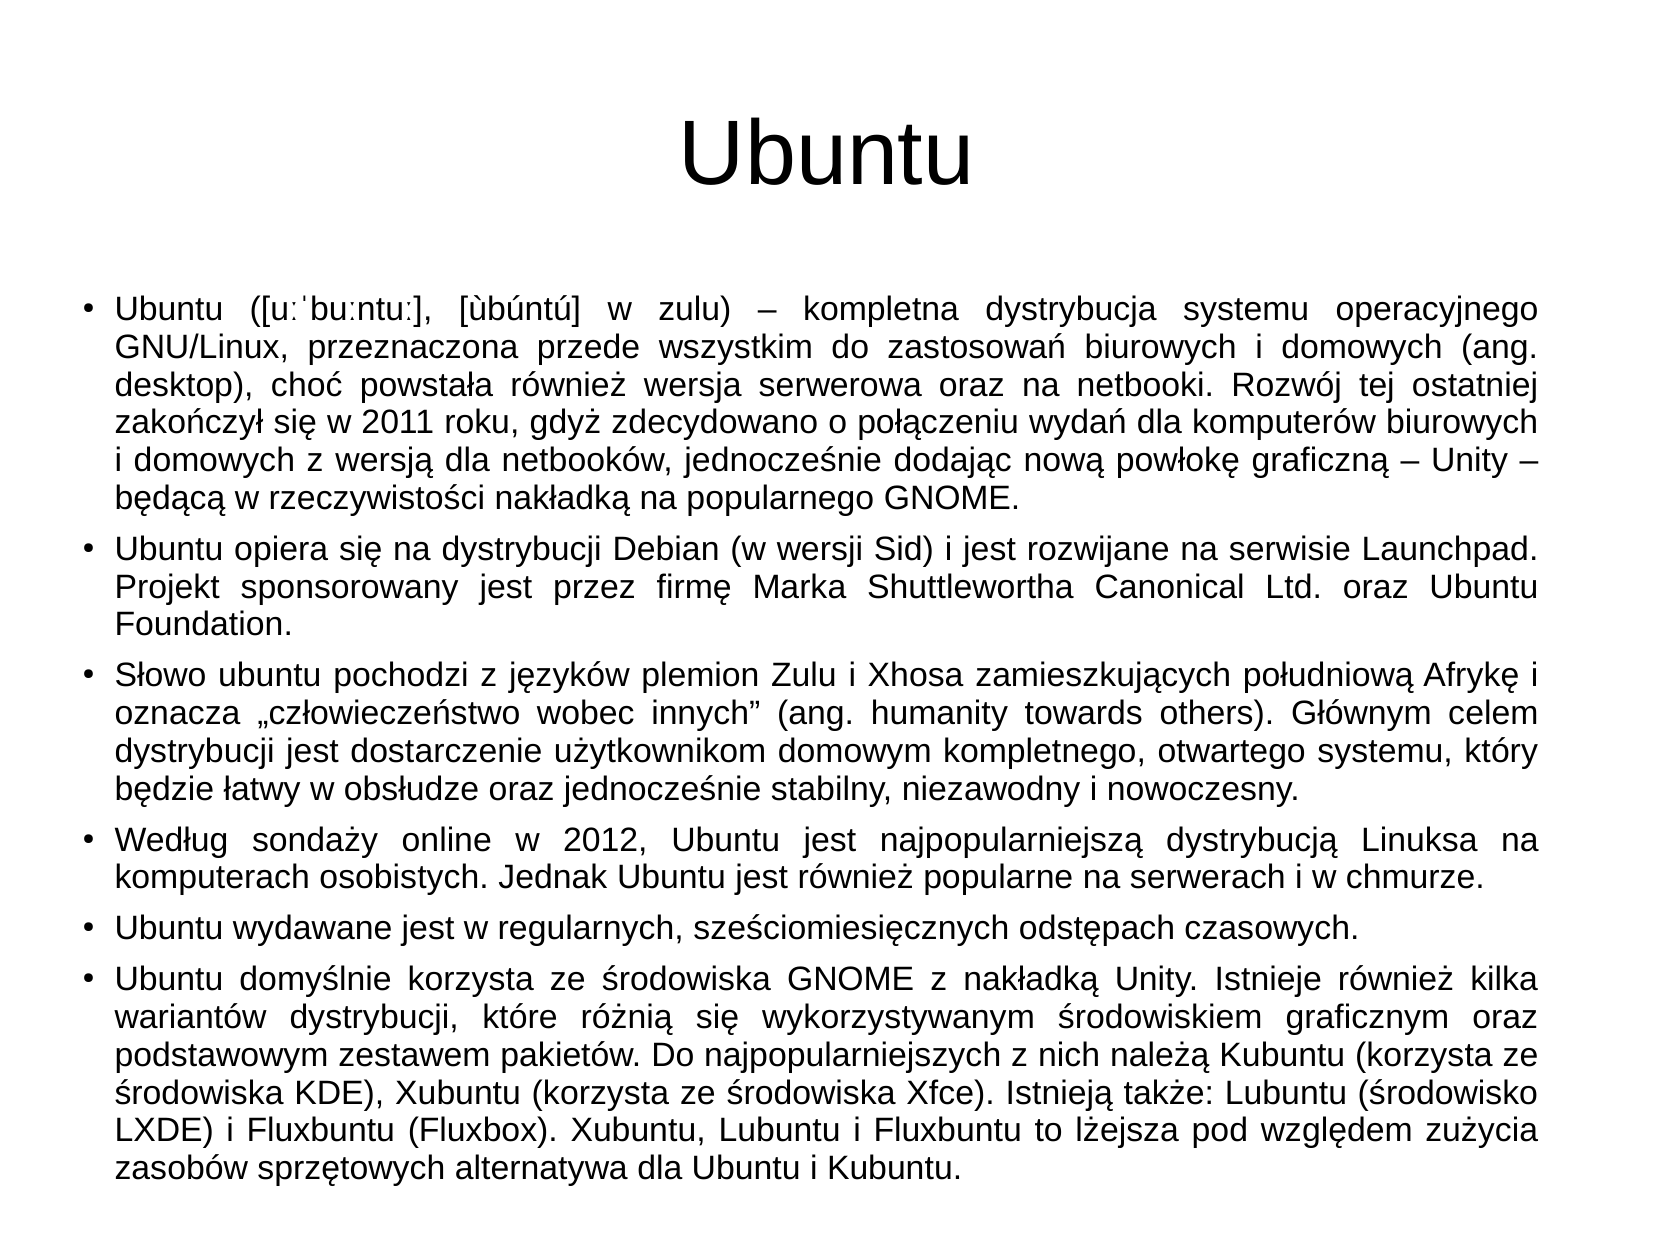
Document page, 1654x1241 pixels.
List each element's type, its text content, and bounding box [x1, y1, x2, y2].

list Ubuntu ([uːˈbuːntuː], [ùbúntú] w zulu) – kompletna dystrybucja systemu operacyjnego GNU/Linux, przeznaczona przede wszystkim do zastosowań biurowych i domowych (ang. desktop), choć powstała również wersja serwerowa oraz na netbooki. Rozwój tej ostatniej zakończył się w 2011 roku, gdyż zdecydowano o połączeniu wydań dla komputerów biurowych i domowych z wersją dla netbooków, jednocześnie dodając nową powłokę graficzną – Unity – będącą w rzeczywistości nakładką na popularnego GNOME. Ubuntu opiera się na dystrybucji Debian (w wersji Sid) i jest rozwijane na serwisie Launchpad. Projekt sponsorowany jest przez firmę Marka Shuttlewortha Canonical Ltd. oraz Ubuntu Foundation. Słowo ubuntu pochodzi z języków plemion Zulu i Xhosa zamieszkujących południową Afrykę i oznacza „człowieczeństwo wobec innych” (ang. humanity towards others). Głównym celem dystrybucji jest dostarczenie użytkownikom domowym kompletnego, otwartego systemu, który będzie łatwy w obsłudze oraz jednocześnie stabilny, niezawodny i nowoczesny. Według sondaży online w 2012, Ubuntu jest najpopularniejszą dystrybucją Linuksa na komputerach osobistych. Jednak Ubuntu jest również popularne na serwerach i w chmurze. Ubuntu wydawane jest w regularnych, sześciomiesięcznych odstępach czasowych. Ubuntu domyślnie korzysta ze środowiska GNOME z nakładką Unity. Istnieje również kilka wariantów dystrybucji, które różnią się wykorzystywanym środowiskiem graficznym oraz podstawowym zestawem pakietów. Do najpopularniejszych z nich należą Kubuntu (korzysta ze środowiska KDE), Xubuntu (korzysta ze środowiska Xfce). Istnieją także: Lubuntu (środowisko LXDE) i Fluxbuntu (Fluxbox). Xubuntu, Lubuntu i Fluxbuntu to lżejsza pod względem zużycia zasobów sprzętowych alternatywa dla Ubuntu i Kubuntu. [82, 290, 1538, 1205]
title Ubuntu [82, 49, 1571, 257]
